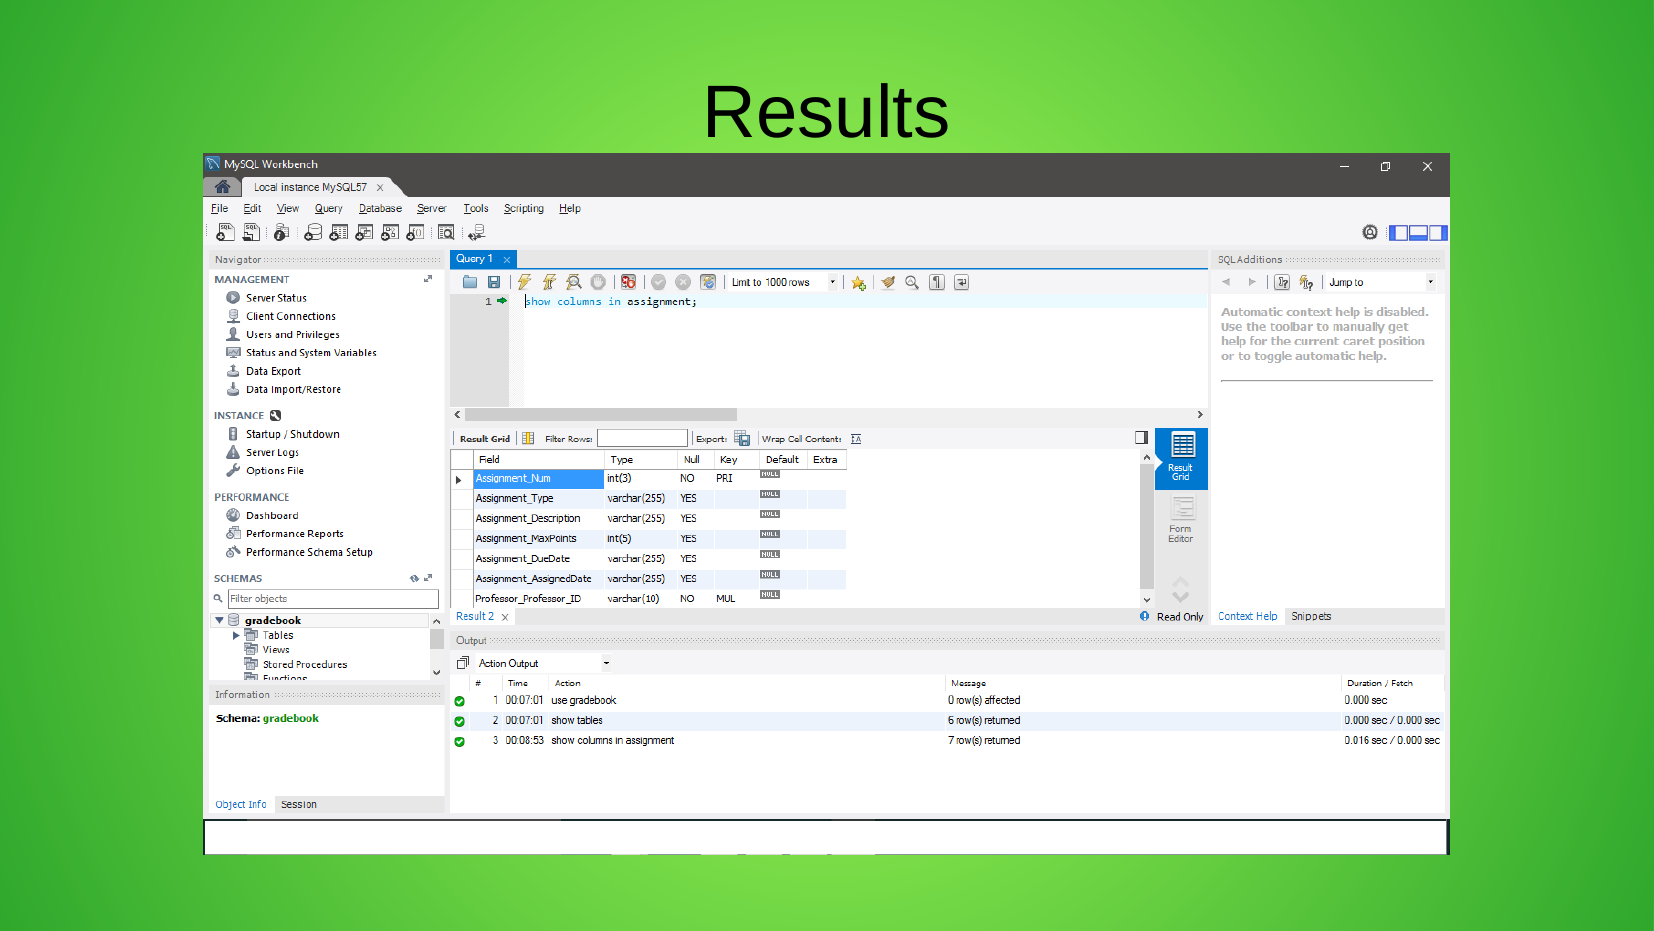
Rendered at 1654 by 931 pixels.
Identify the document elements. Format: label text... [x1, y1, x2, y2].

picture [203, 153, 1450, 855]
title Results [82, 35, 1571, 189]
